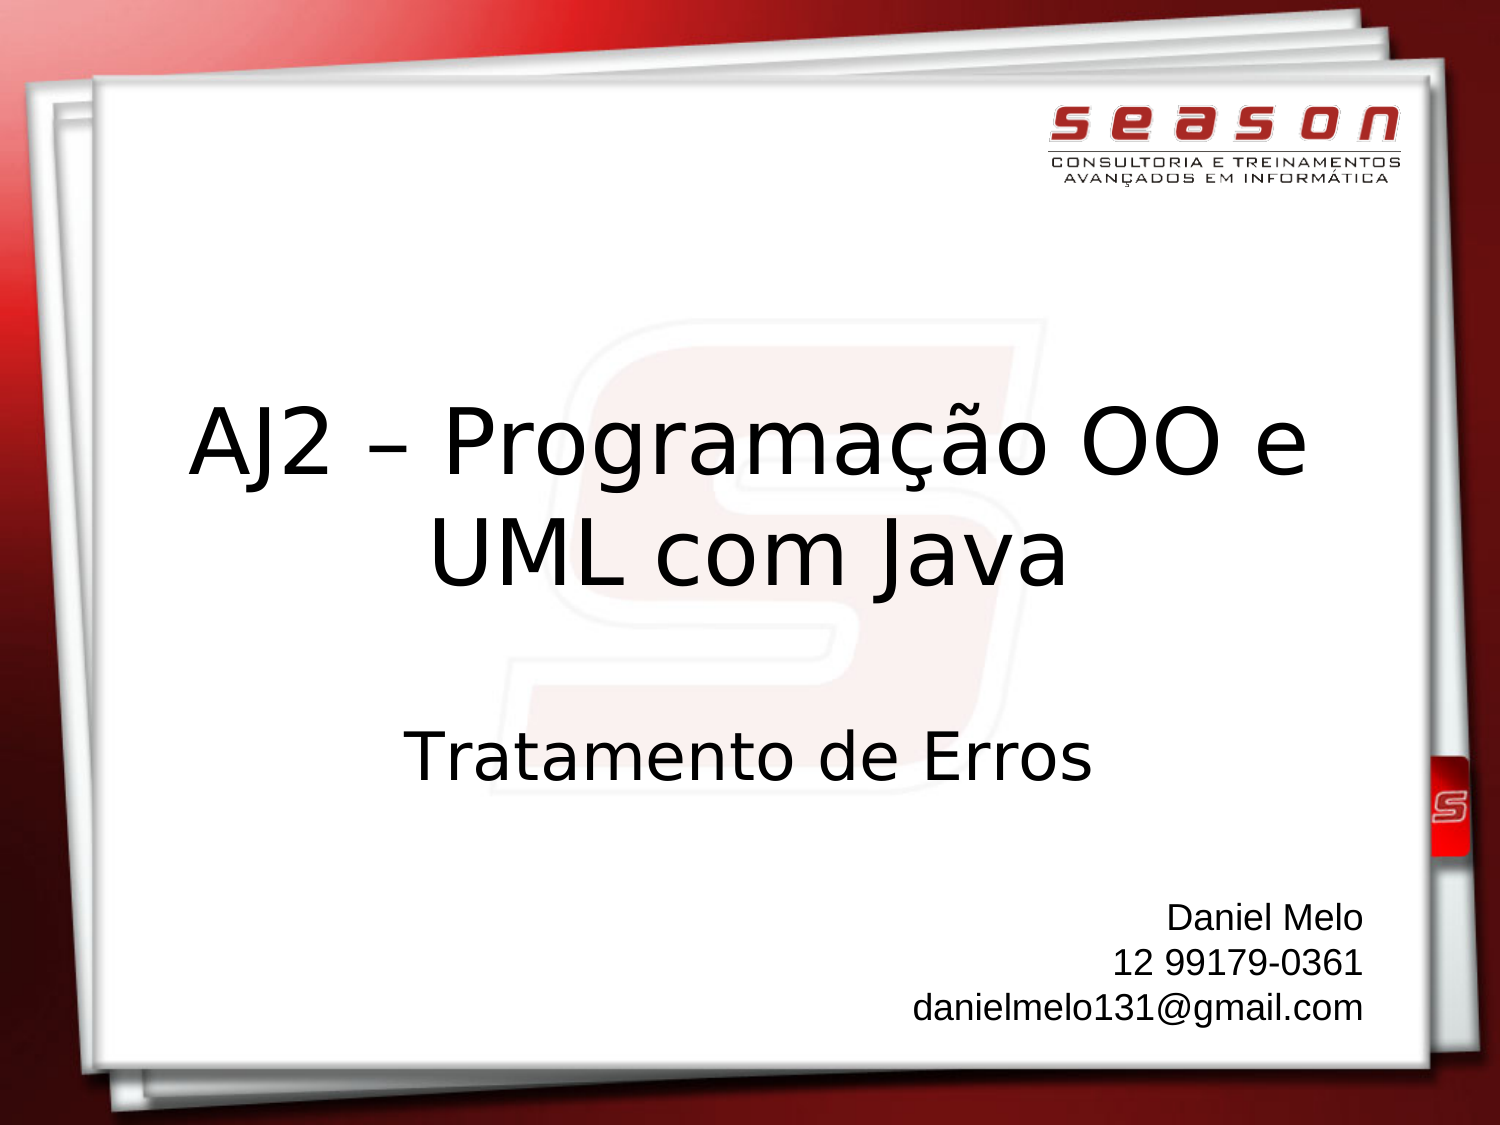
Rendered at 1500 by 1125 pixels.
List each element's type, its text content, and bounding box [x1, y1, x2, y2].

title AJ2 – Programação OO e UML com Java Tratamento de Erros [112, 375, 1388, 801]
picture [0, 0, 1500, 1125]
text_box Daniel Melo 12 99179-0361 danielmelo131@gmail.com [897, 885, 1382, 1052]
